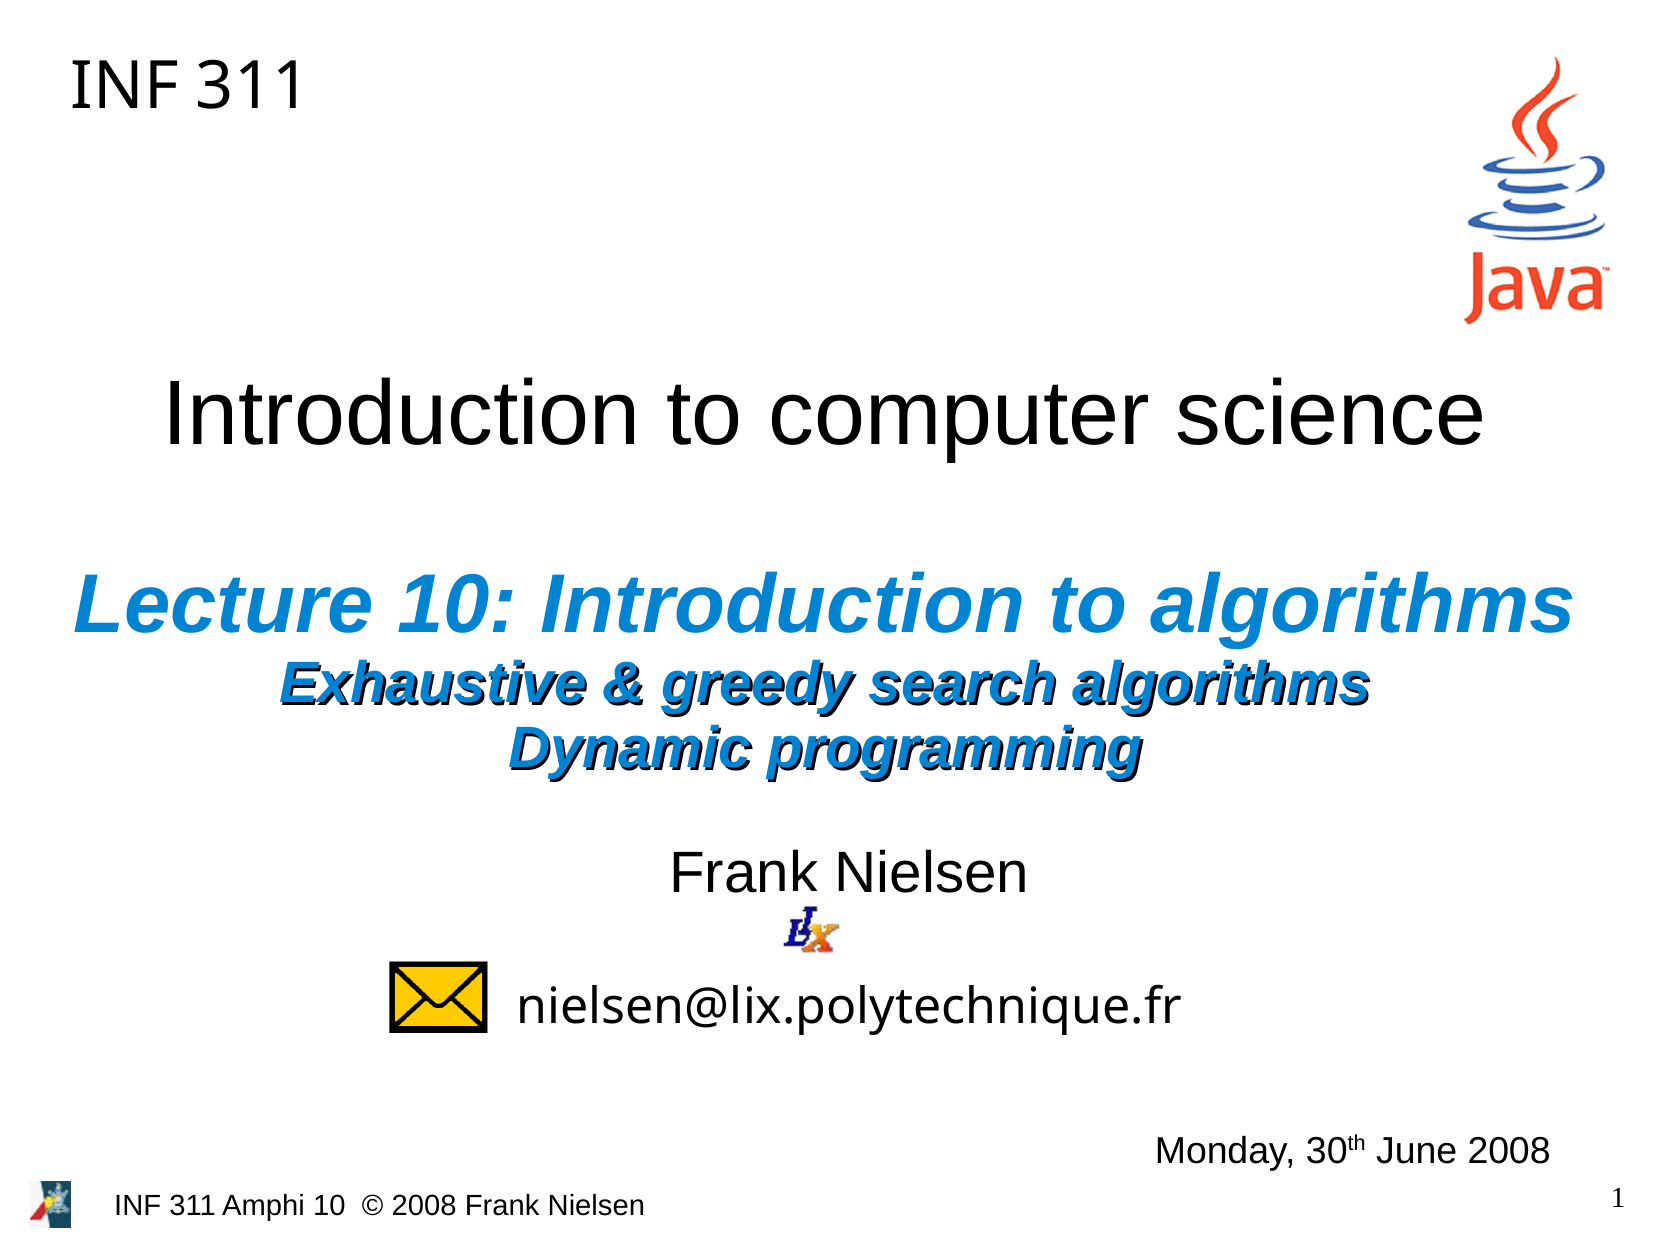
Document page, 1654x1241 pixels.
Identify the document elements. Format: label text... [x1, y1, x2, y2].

picture [773, 891, 857, 978]
text_box Monday, 30th June 2008 [1140, 1122, 1565, 1181]
picture [1446, 48, 1625, 331]
text_box Introduction to computer science Lecture 10: Introduction to algorithms Exhaustive & greedy search algorithms Dynamic programming [59, 354, 1592, 791]
picture [373, 936, 503, 1064]
picture [29, 1181, 71, 1228]
text_box INF 311 [55, 29, 266, 126]
text_box Frank Nielsen nielsen@lix.polytechnique.fr [501, 832, 1183, 1038]
